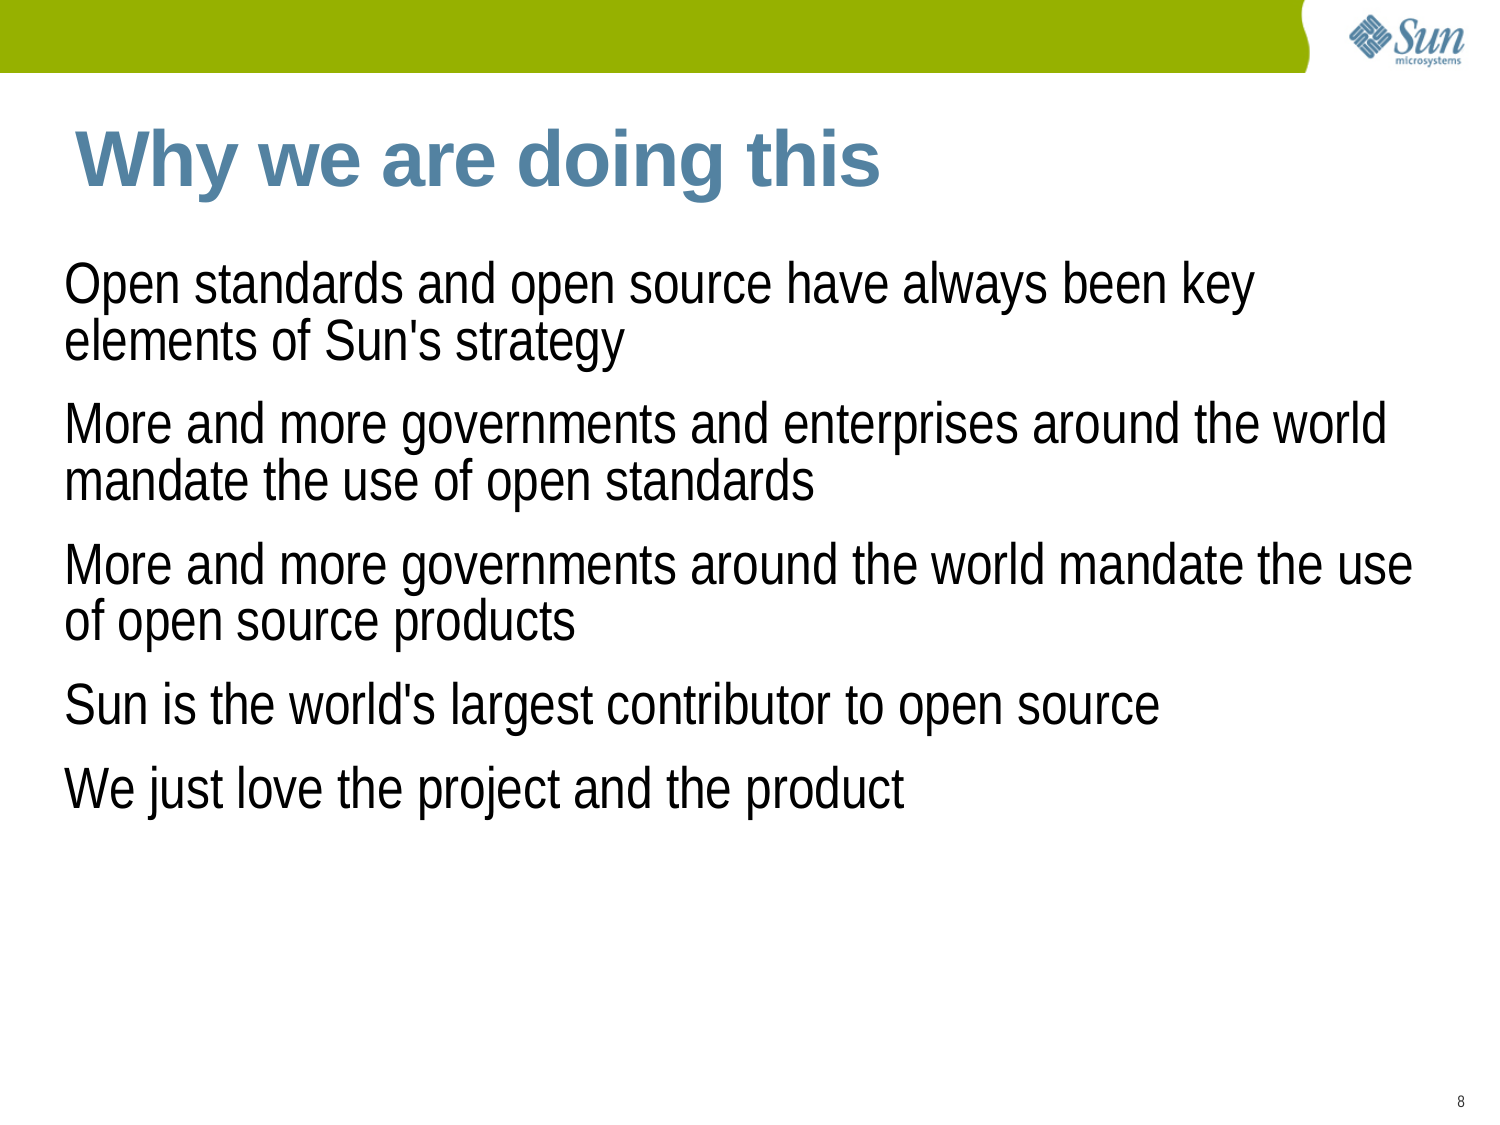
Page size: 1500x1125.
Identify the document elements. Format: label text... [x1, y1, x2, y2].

picture [0, 0, 1500, 73]
list Open standards and open source have always been key elements of Sun's strategy More and more governments and enterprises around the world mandate the use of open standards More and more governments around the world mandate the use of open source products Sun is the world's largest contributor to open source We just love the project and the product [64, 258, 1459, 1062]
title Why we are doing this [75, 123, 1437, 227]
